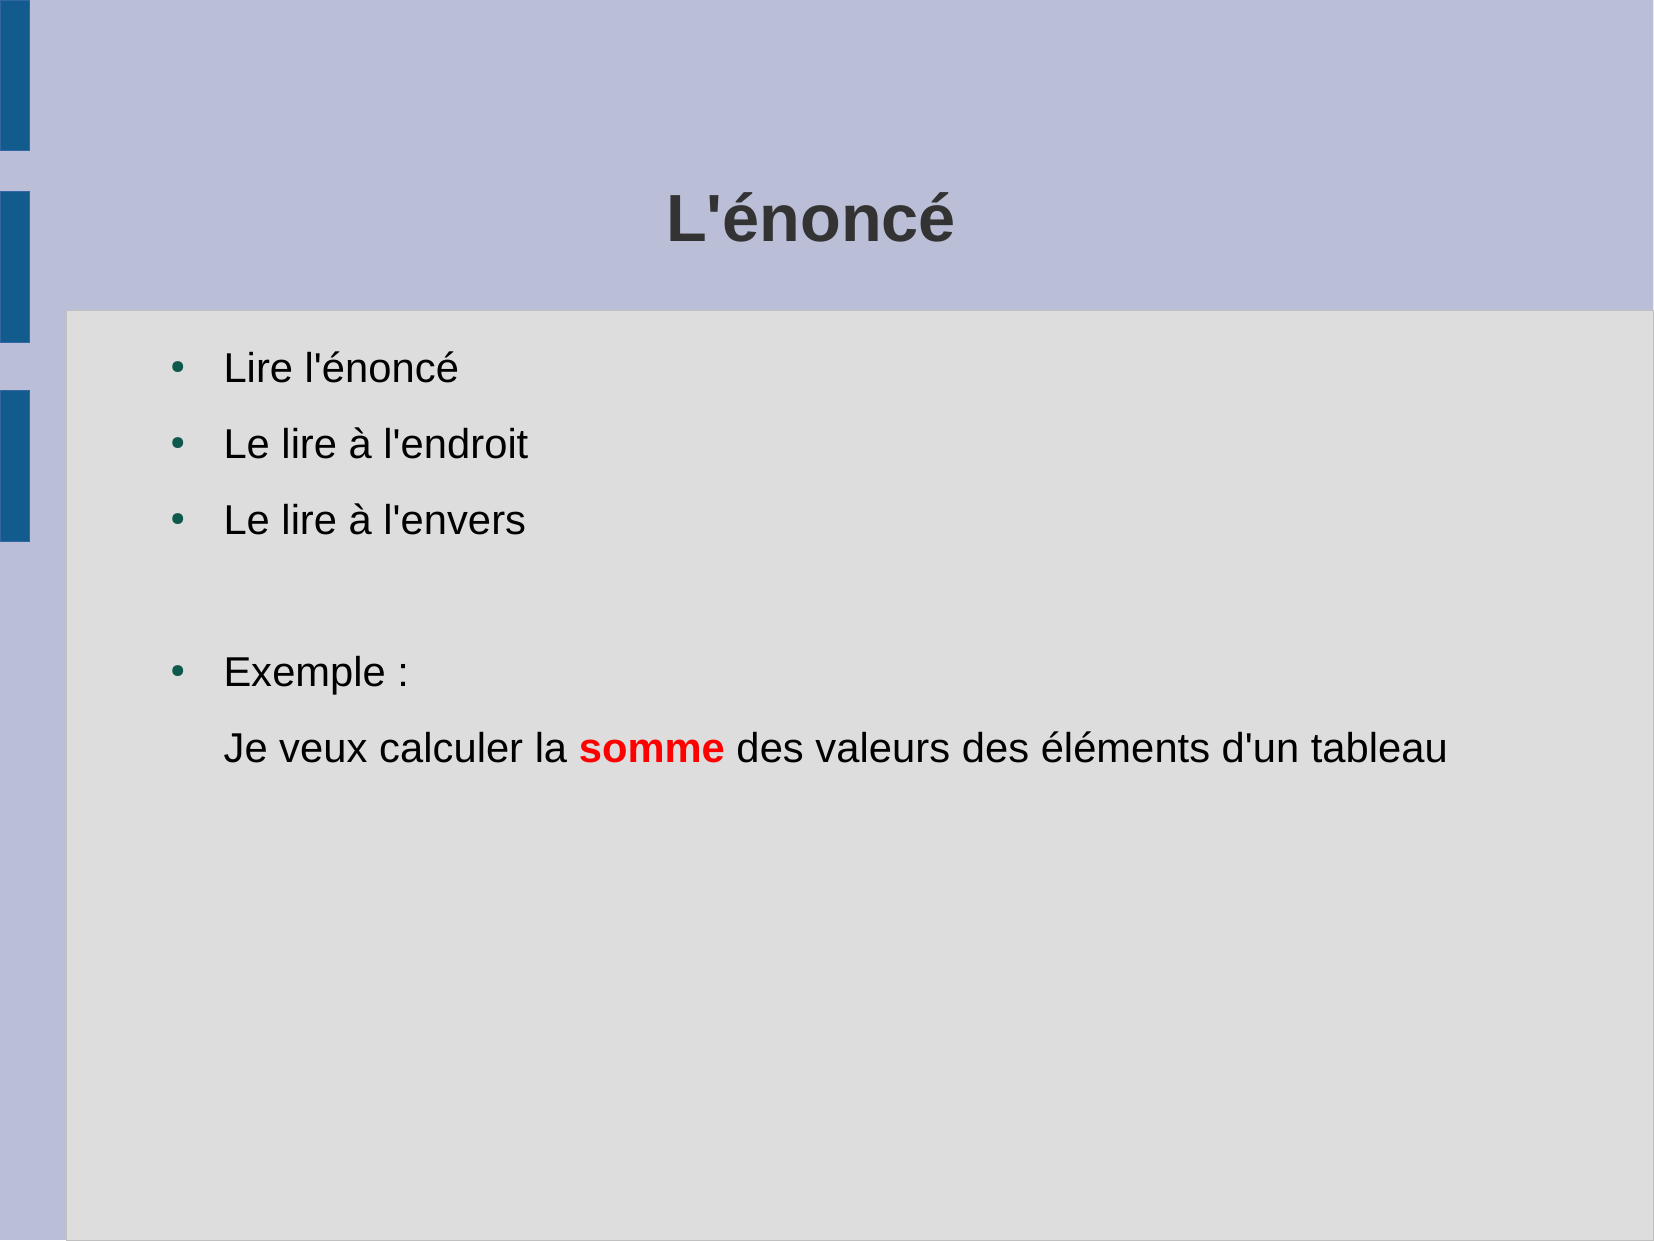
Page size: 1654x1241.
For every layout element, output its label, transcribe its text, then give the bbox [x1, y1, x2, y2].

list Lire l'énoncé Le lire à l'endroit Le lire à l'envers Exemple : Je veux calculer la somme des valeurs des éléments d'un tableau [152, 344, 1534, 1127]
title L'énoncé [88, 114, 1534, 322]
